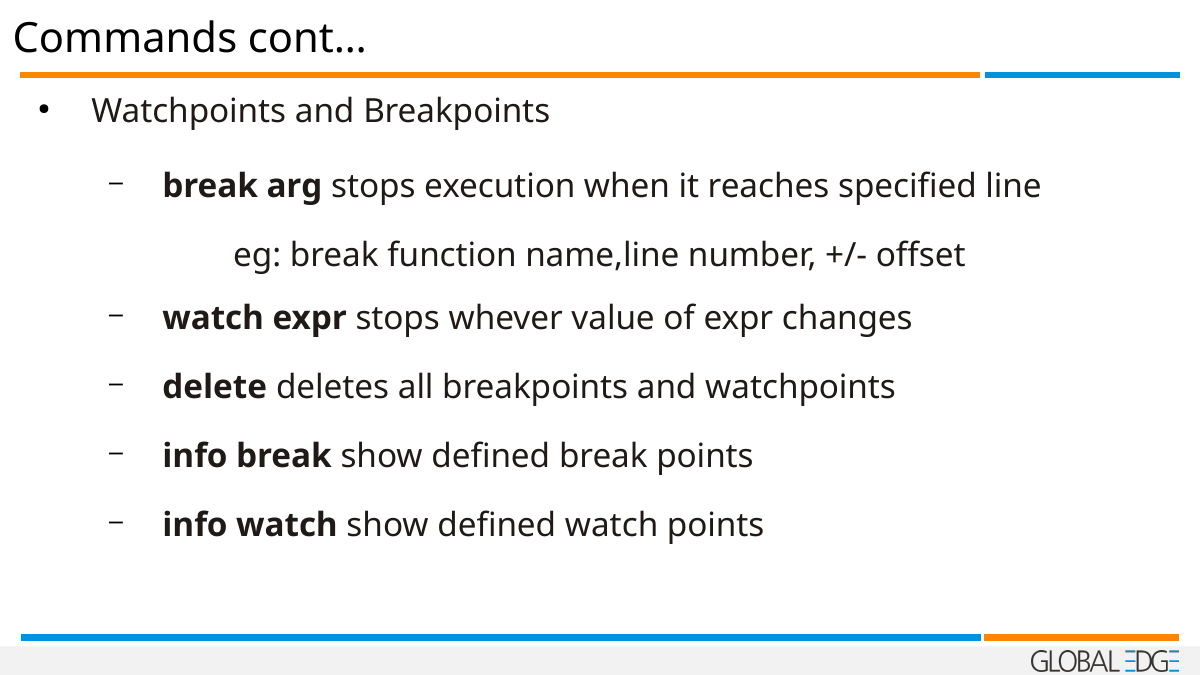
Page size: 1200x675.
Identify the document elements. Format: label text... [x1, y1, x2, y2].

picture [1031, 650, 1179, 672]
title Commands cont… [12, 9, 1088, 63]
list Watchpoints and Breakpoints break arg stops execution when it reaches specified line eg: break function name,line number, +/- offset watch expr stops whever value of expr changes delete deletes all breakpoints and watchpoints info break show defined break points info watch show defined watch points [20, 87, 1179, 628]
